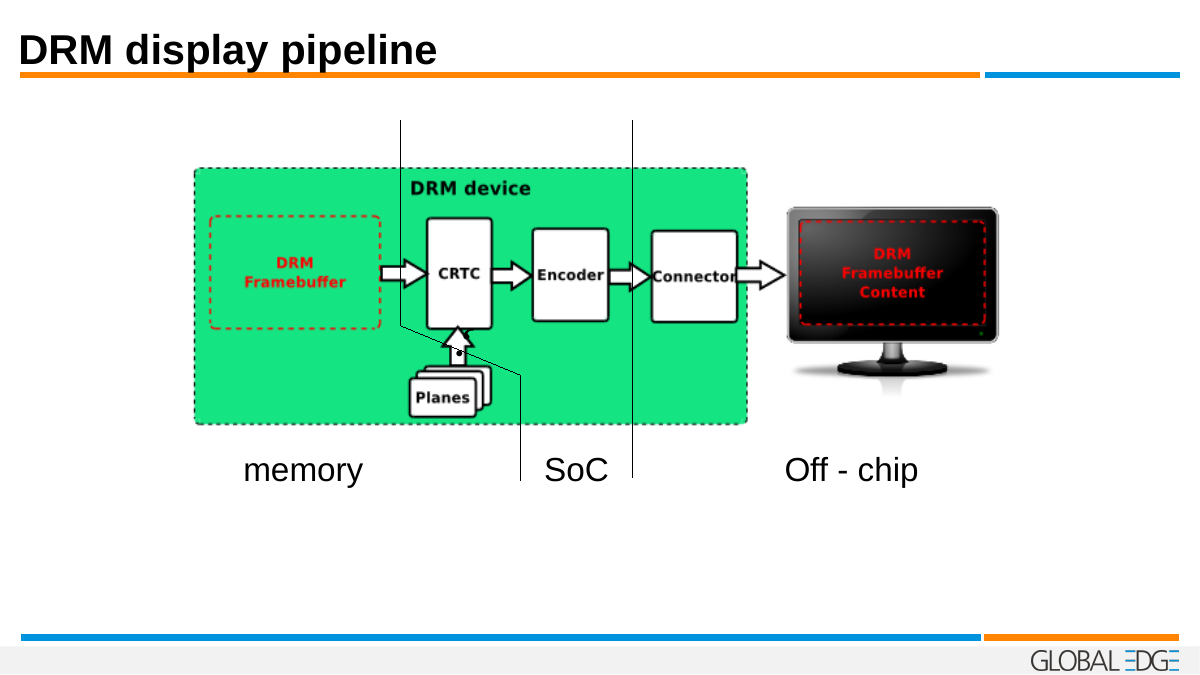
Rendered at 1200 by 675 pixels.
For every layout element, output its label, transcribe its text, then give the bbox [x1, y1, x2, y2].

picture [1031, 650, 1179, 671]
picture [82, 120, 1123, 511]
text_box DRM display pipeline [18, 21, 1093, 74]
text_box SoC [529, 444, 624, 497]
text_box memory [228, 444, 384, 497]
text_box Off - chip [769, 444, 945, 497]
